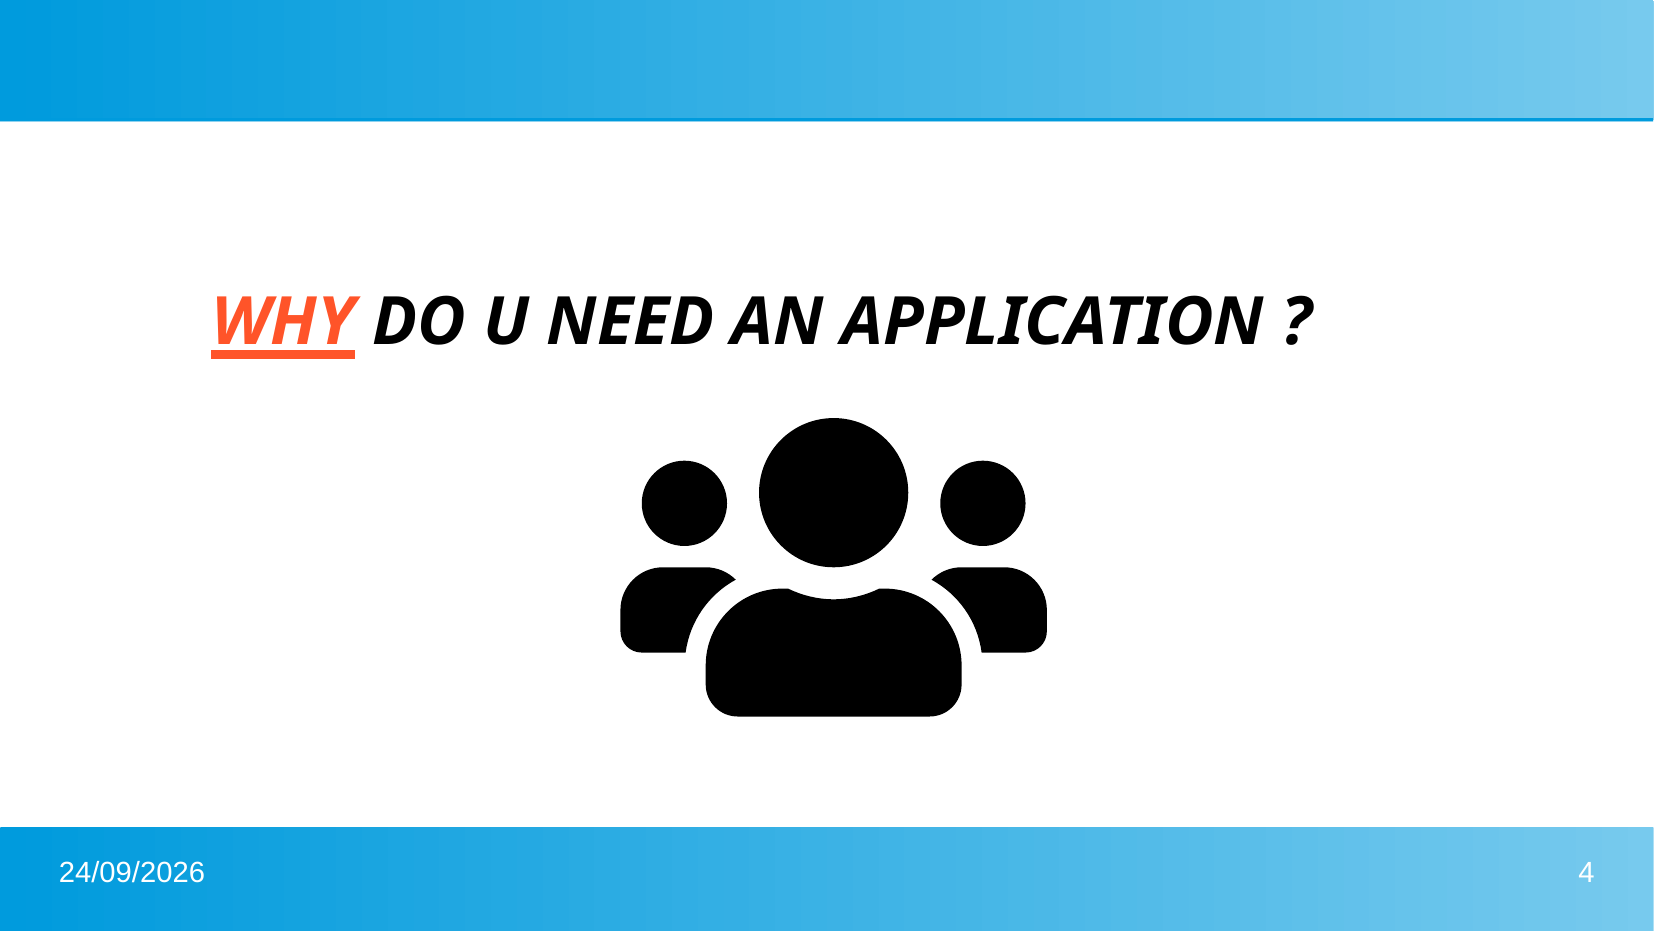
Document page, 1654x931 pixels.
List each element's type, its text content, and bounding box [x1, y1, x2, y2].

text_box WHY DO U NEED AN APPLICATION ? [196, 265, 1555, 697]
picture [620, 396, 1048, 739]
